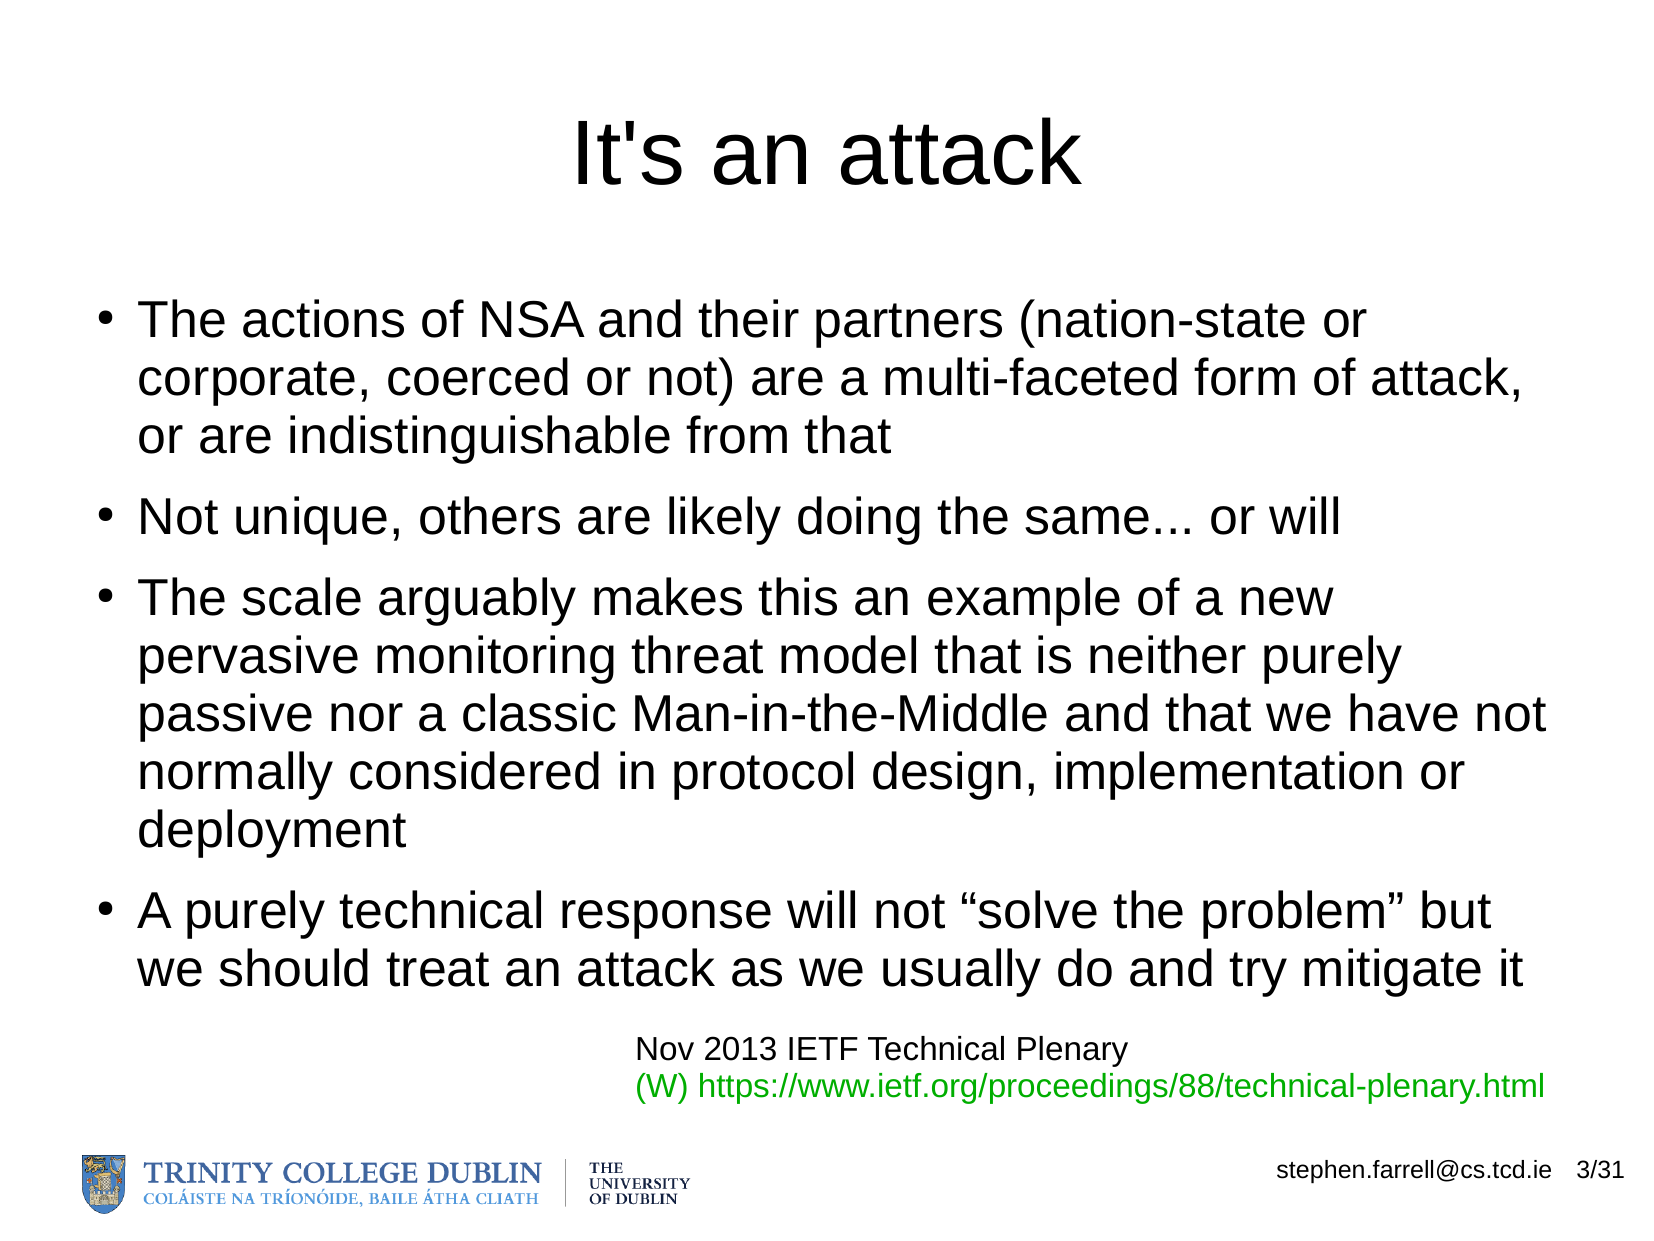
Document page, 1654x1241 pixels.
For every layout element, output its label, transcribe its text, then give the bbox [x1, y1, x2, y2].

title It's an attack [82, 49, 1571, 257]
list The actions of NSA and their partners (nation-state or corporate, coerced or not) are a multi-faceted form of attack, or are indistinguishable from that Not unique, others are likely doing the same... or will The scale arguably makes this an example of a new pervasive monitoring threat model that is neither purely passive nor a classic Man-in-the-Middle and that we have not normally considered in protocol design, implementation or deployment A purely technical response will not “solve the problem” but we should treat an attack as we usually do and try mitigate it [82, 290, 1571, 1010]
text_box Nov 2013 IETF Technical Plenary (W) https://www.ietf.org/proceedings/88/technical-plenary.html [620, 1023, 1562, 1114]
picture [82, 1155, 694, 1214]
